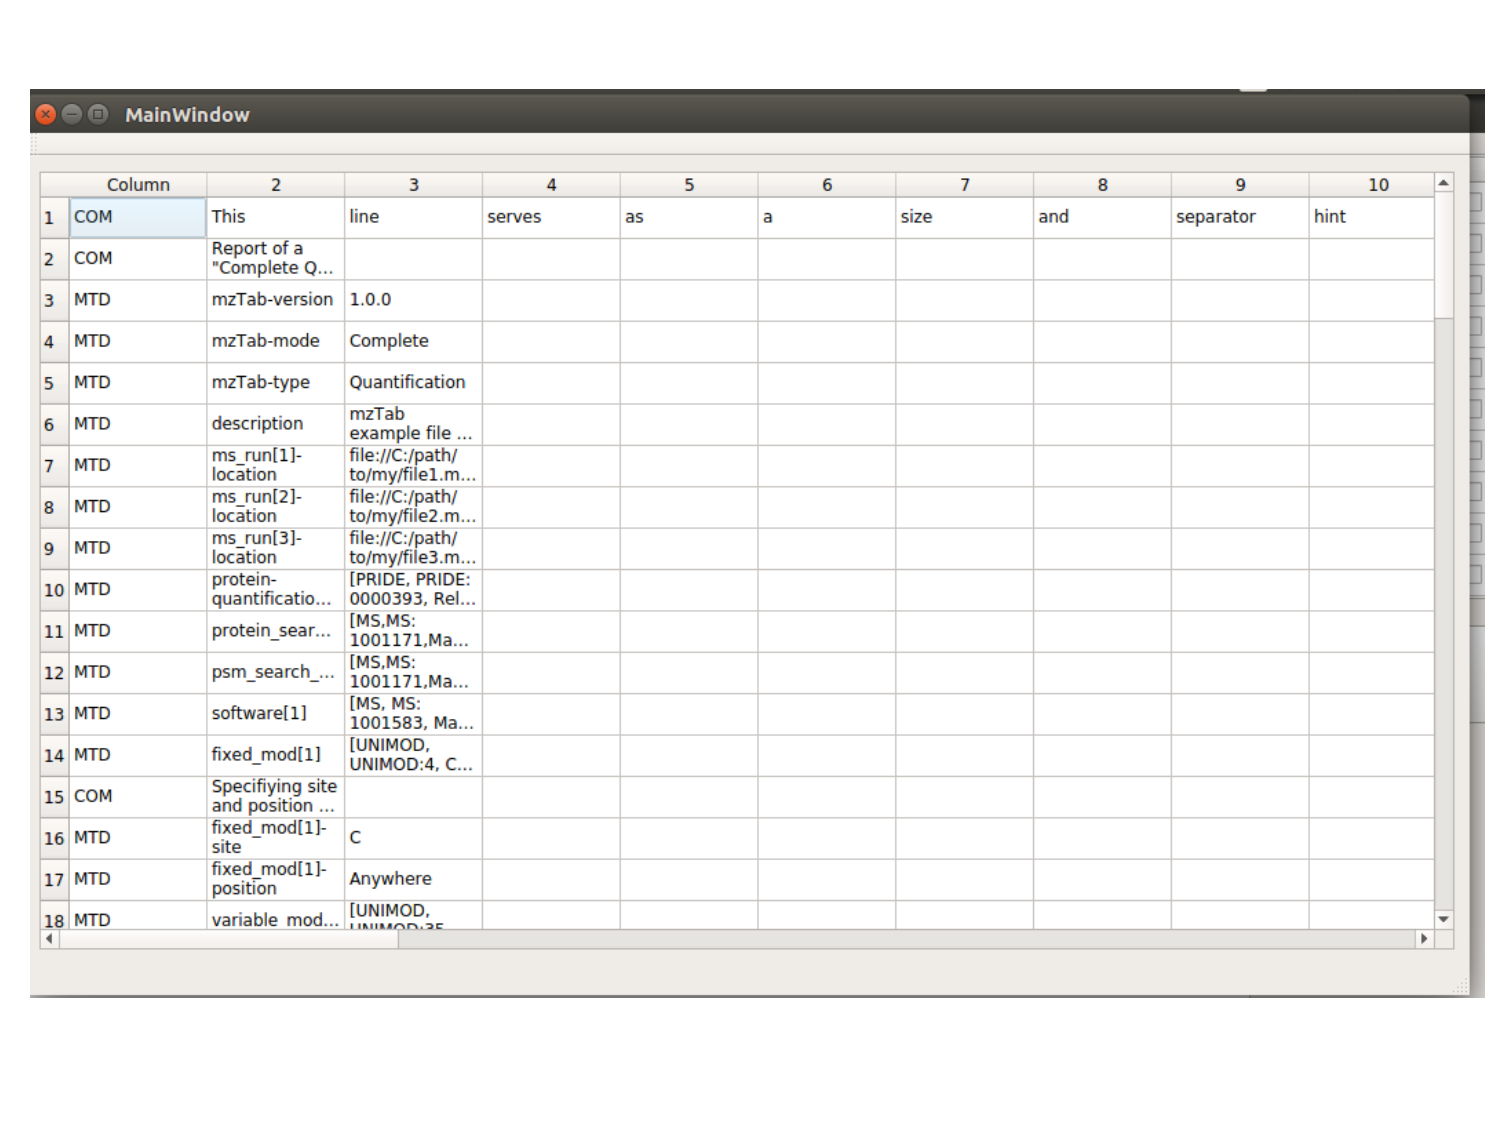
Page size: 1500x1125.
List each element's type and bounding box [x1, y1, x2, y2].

picture [30, 89, 1485, 998]
